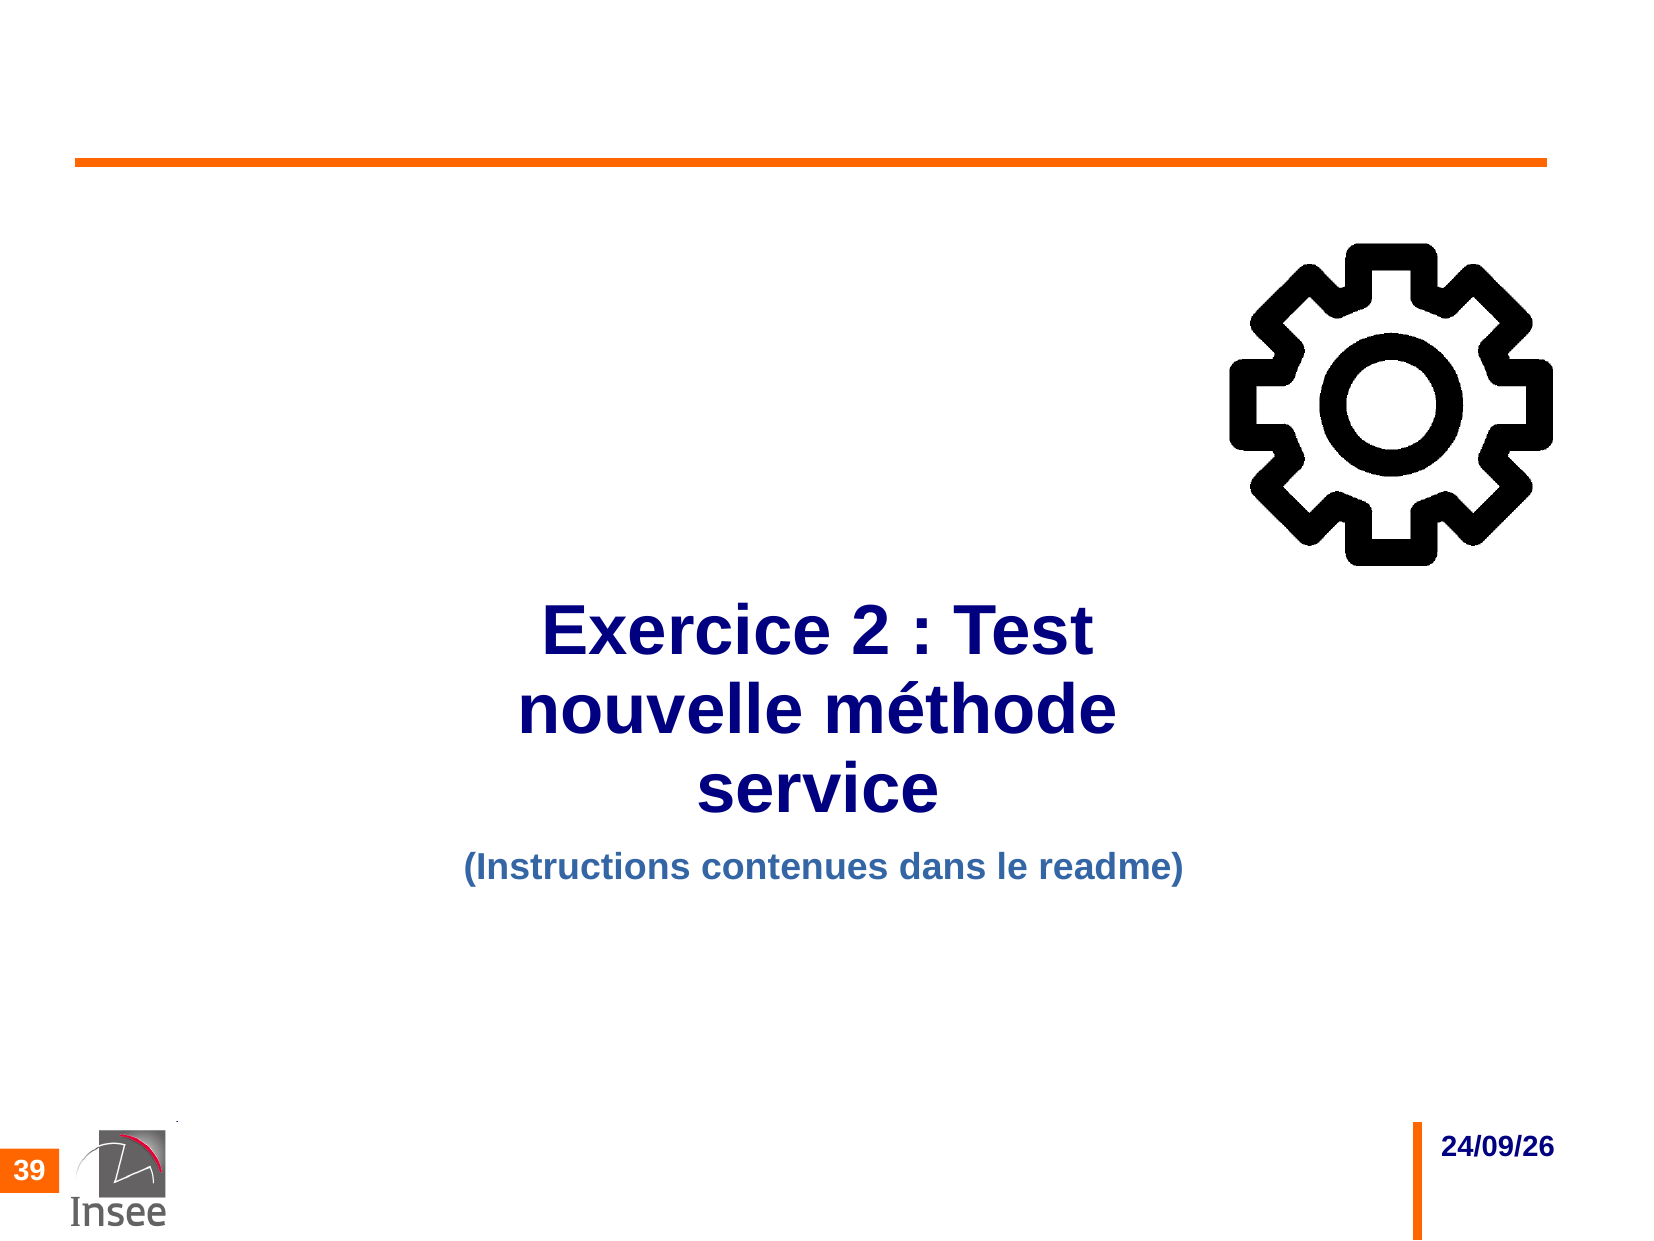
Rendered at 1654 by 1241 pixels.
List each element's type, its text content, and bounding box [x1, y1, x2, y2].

list Exercice 2 : Test nouvelle méthode service [419, 590, 1146, 832]
picture [1222, 236, 1560, 573]
picture [62, 1121, 178, 1241]
text_box (Instructions contenues dans le readme) [448, 838, 1205, 896]
